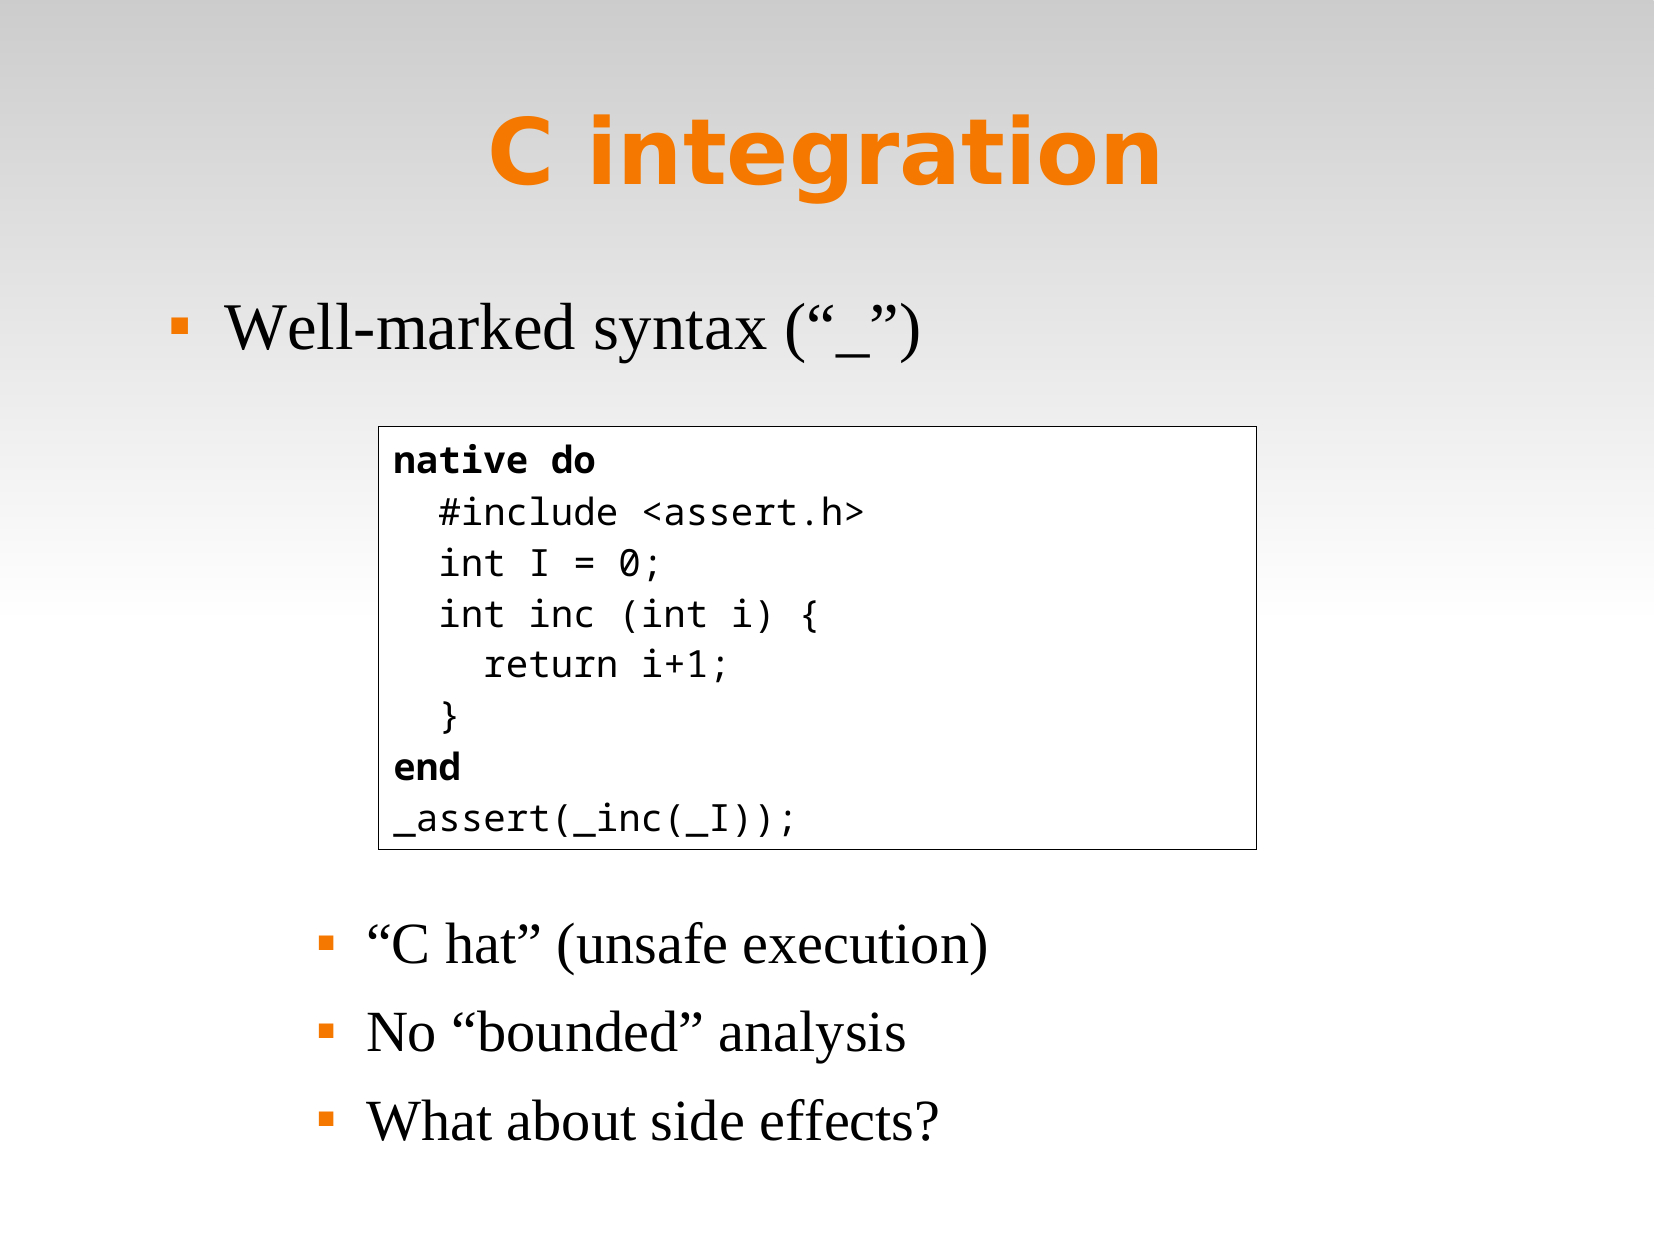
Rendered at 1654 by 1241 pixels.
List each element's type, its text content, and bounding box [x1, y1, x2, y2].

title C integration [82, 49, 1571, 257]
list Well-marked syntax (“_”) “C hat” (unsafe execution) No “bounded” analysis What about side effects? [82, 290, 1571, 1211]
